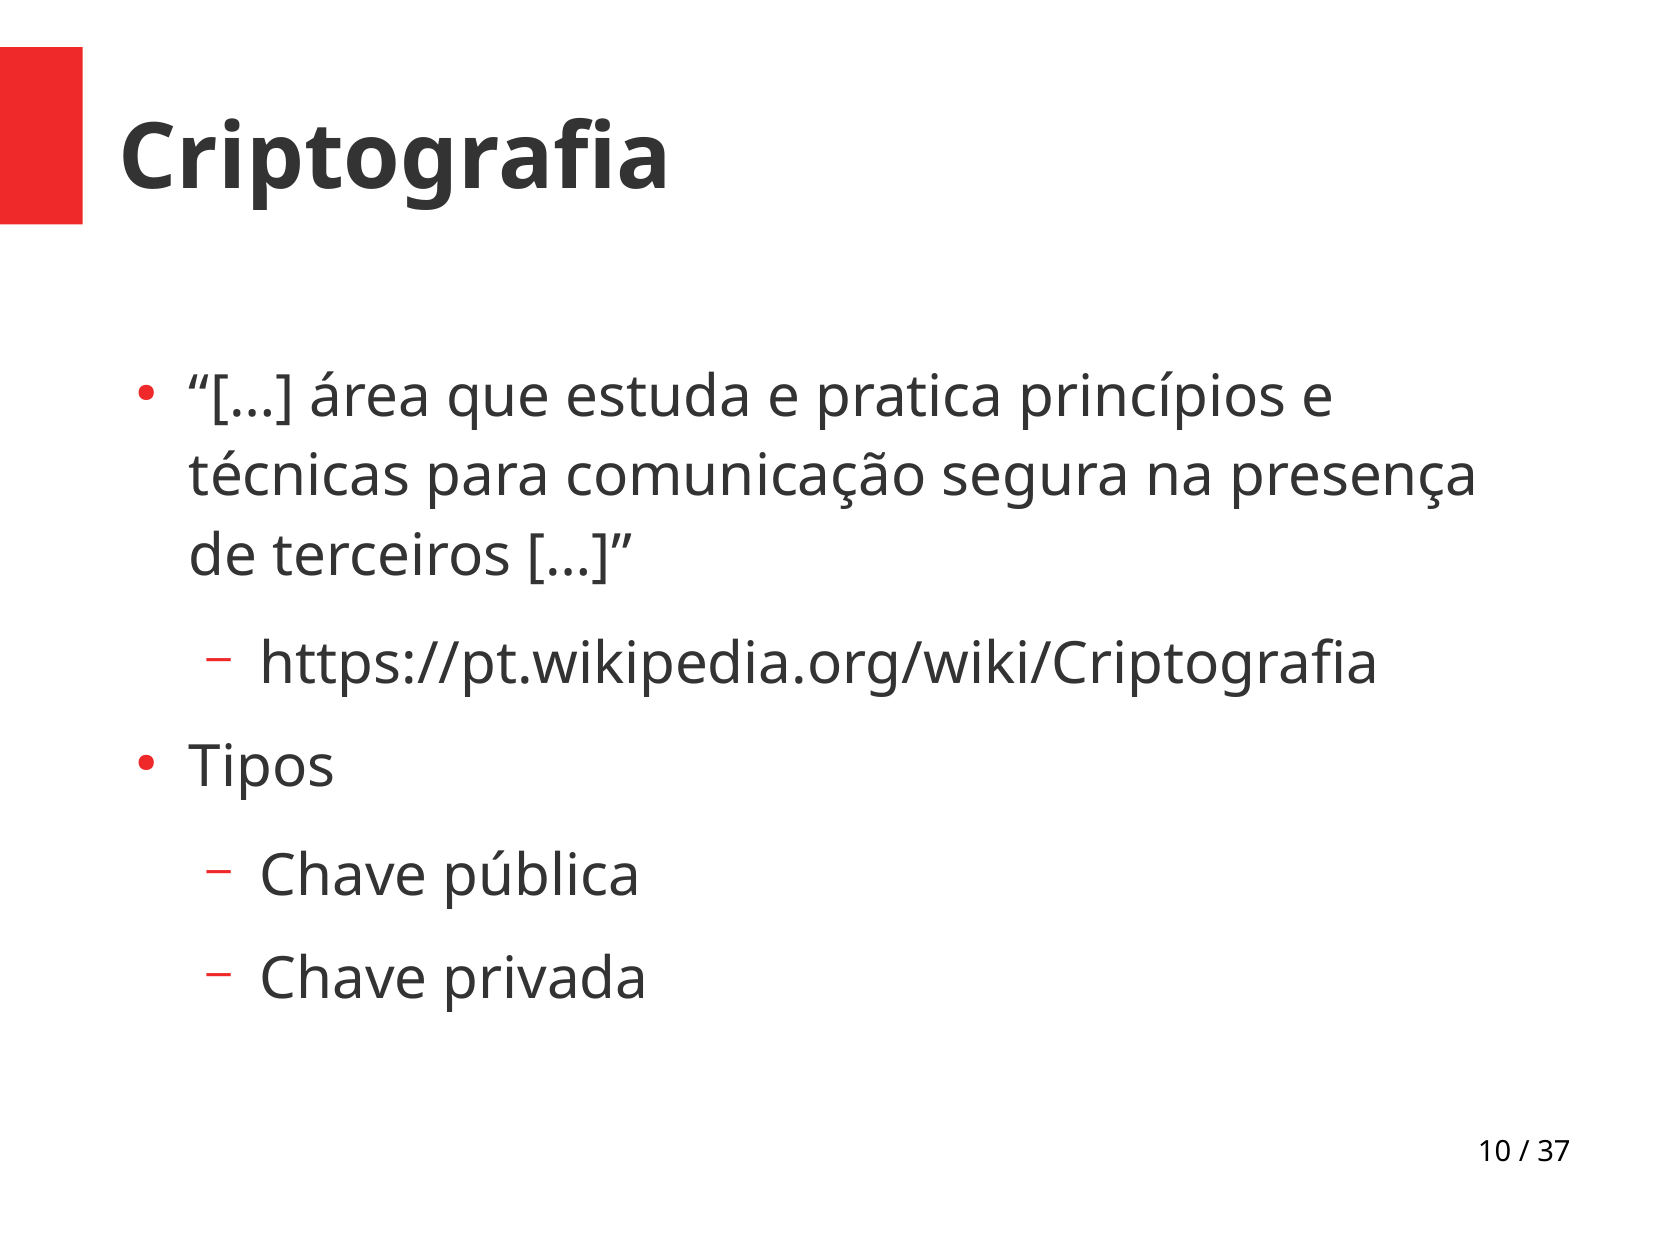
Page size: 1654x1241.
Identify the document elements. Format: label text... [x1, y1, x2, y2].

list “[…] área que estuda e pratica princípios e técnicas para comunicação segura na presença de terceiros […]” https://pt.wikipedia.org/wiki/Criptografia Tipos Chave pública Chave privada [118, 354, 1536, 1074]
title Criptografia [118, 49, 1571, 257]
